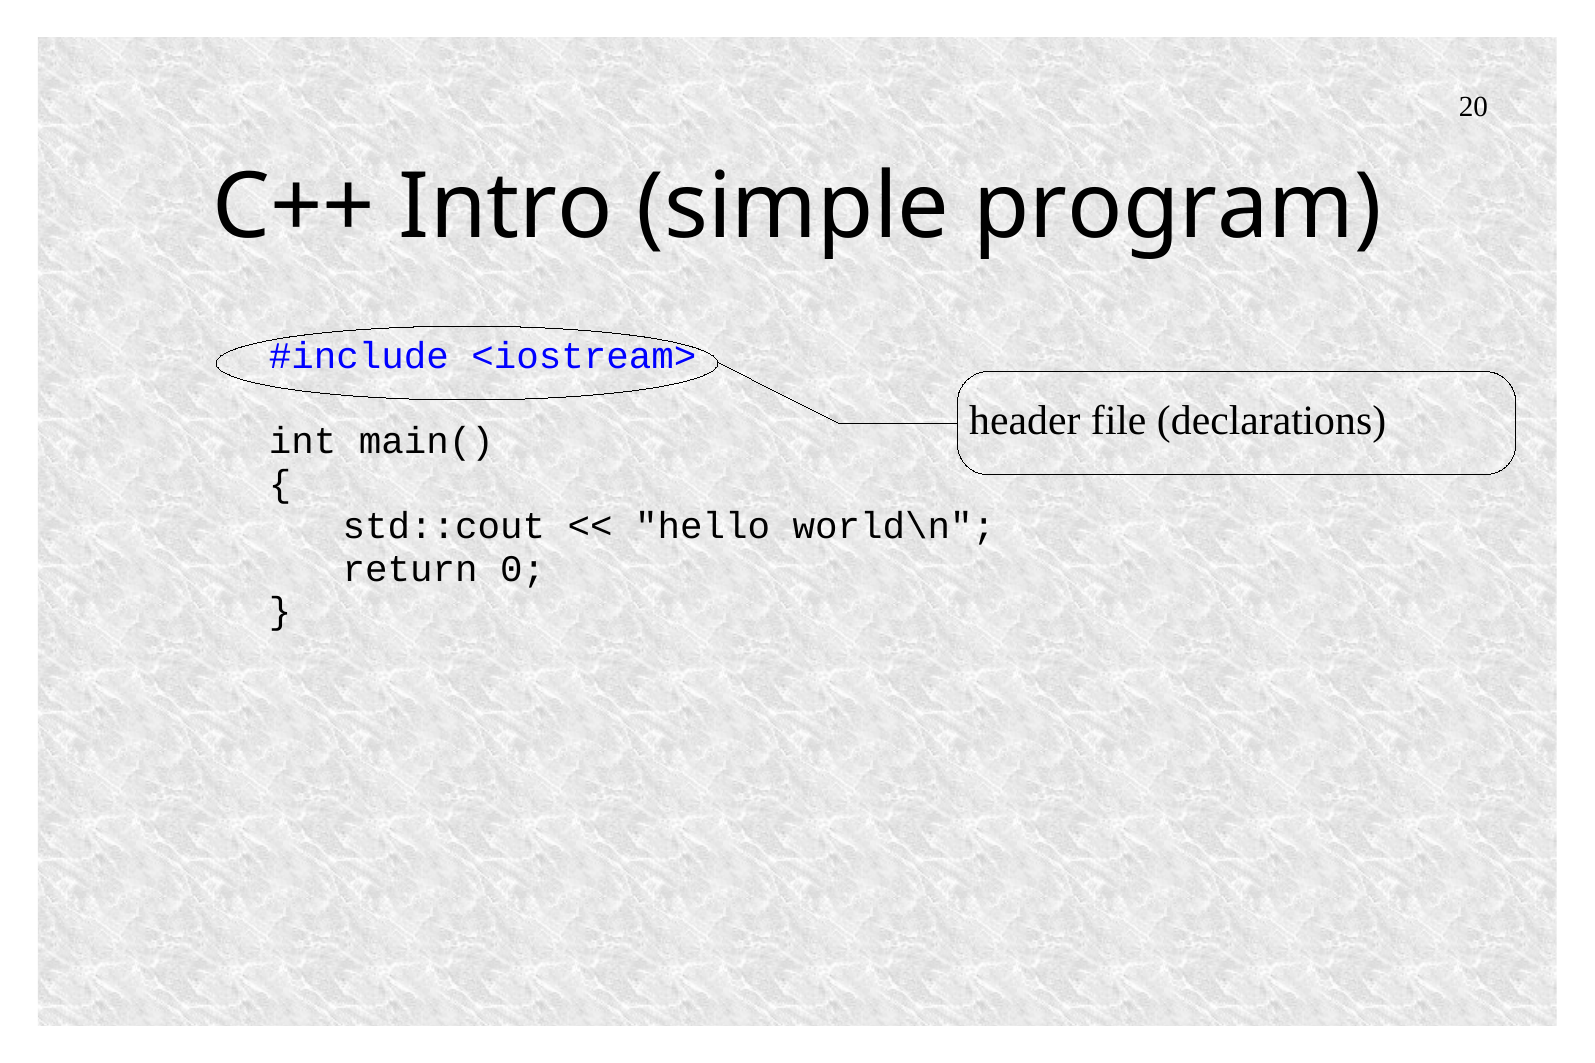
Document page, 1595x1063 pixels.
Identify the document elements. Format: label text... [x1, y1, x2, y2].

text_box #include <iostream> int main() { std::cout << "hello world\n"; return 0; } [268, 337, 1140, 730]
title C++ Intro (simple program) [149, 119, 1447, 285]
picture [37, 37, 1557, 1026]
text_box header file (declarations) [969, 397, 1388, 446]
